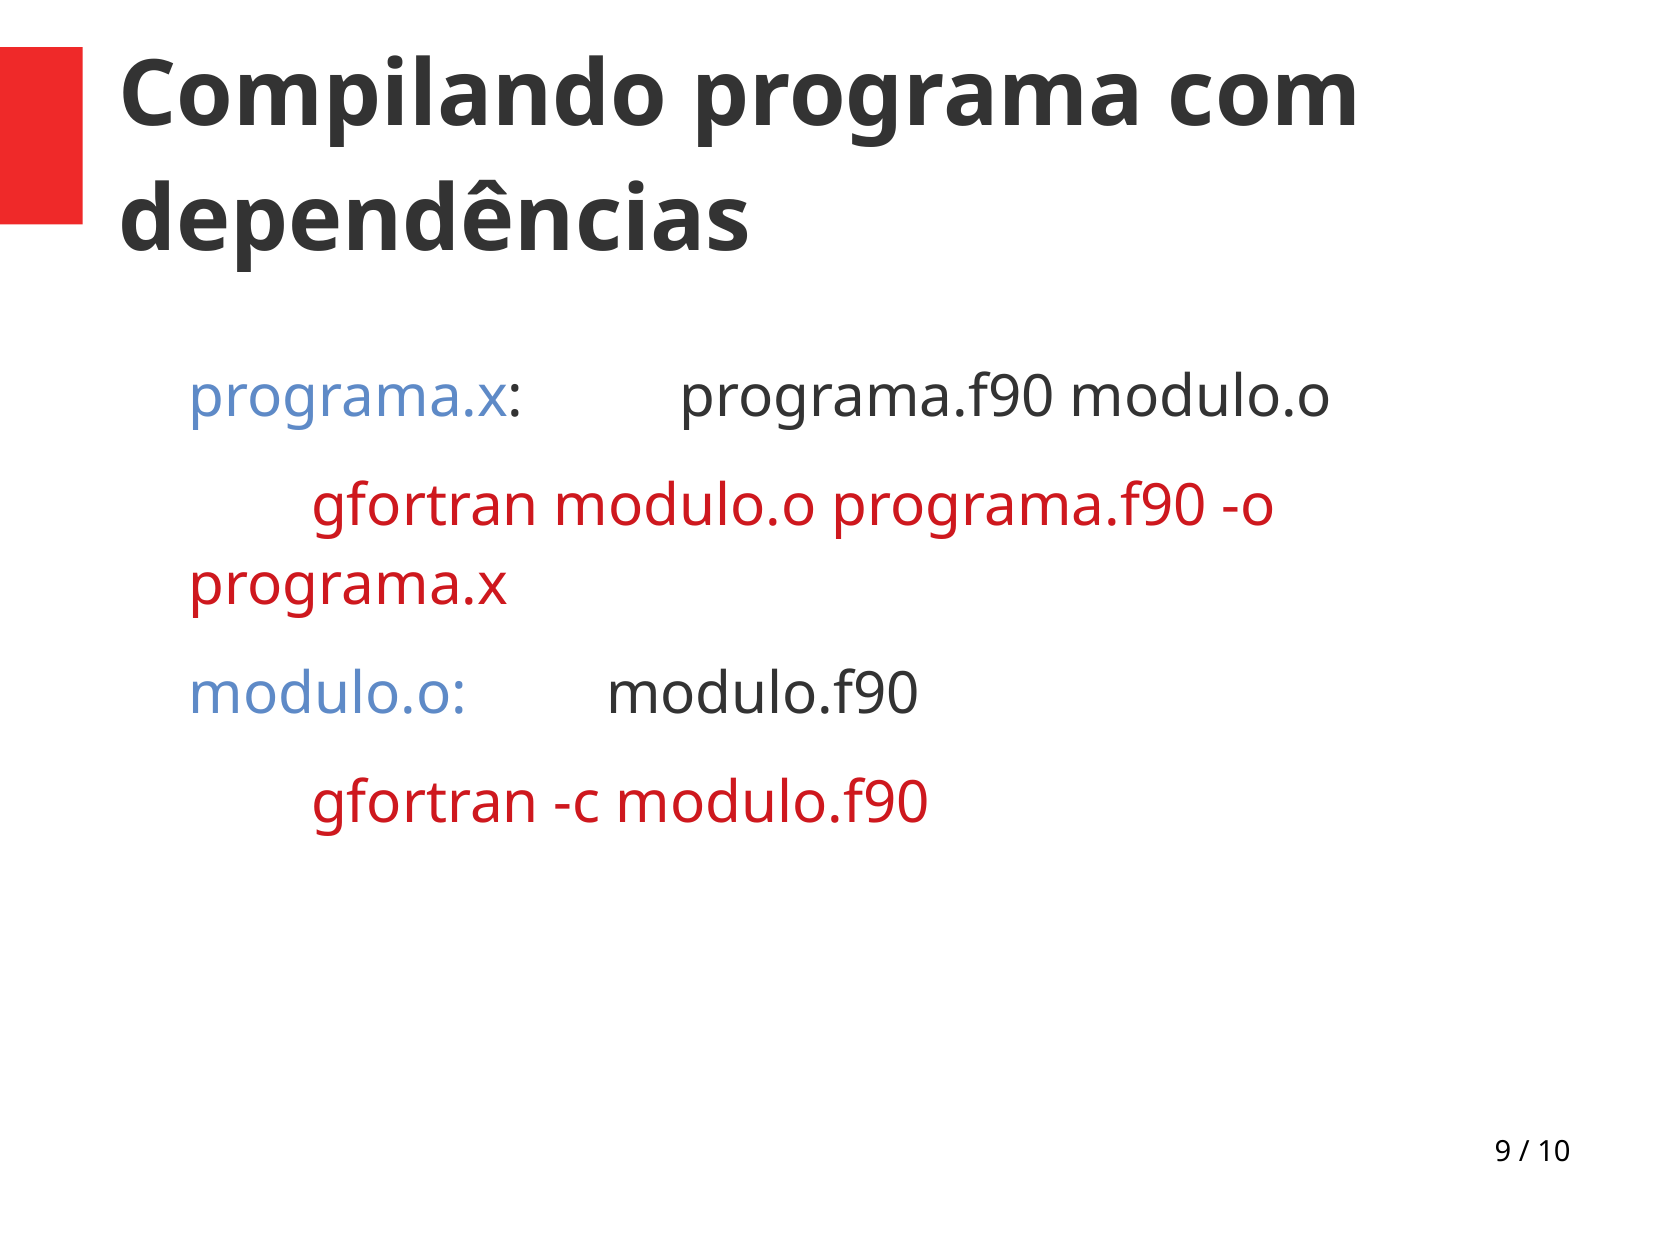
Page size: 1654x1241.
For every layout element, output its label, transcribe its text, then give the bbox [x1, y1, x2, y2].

title Compilando programa com dependências [118, 45, 1571, 260]
list programa.x: programa.f90 modulo.o gfortran modulo.o programa.f90 -o programa.x modulo.o: modulo.f90 gfortran -c modulo.f90 [118, 354, 1536, 1074]
